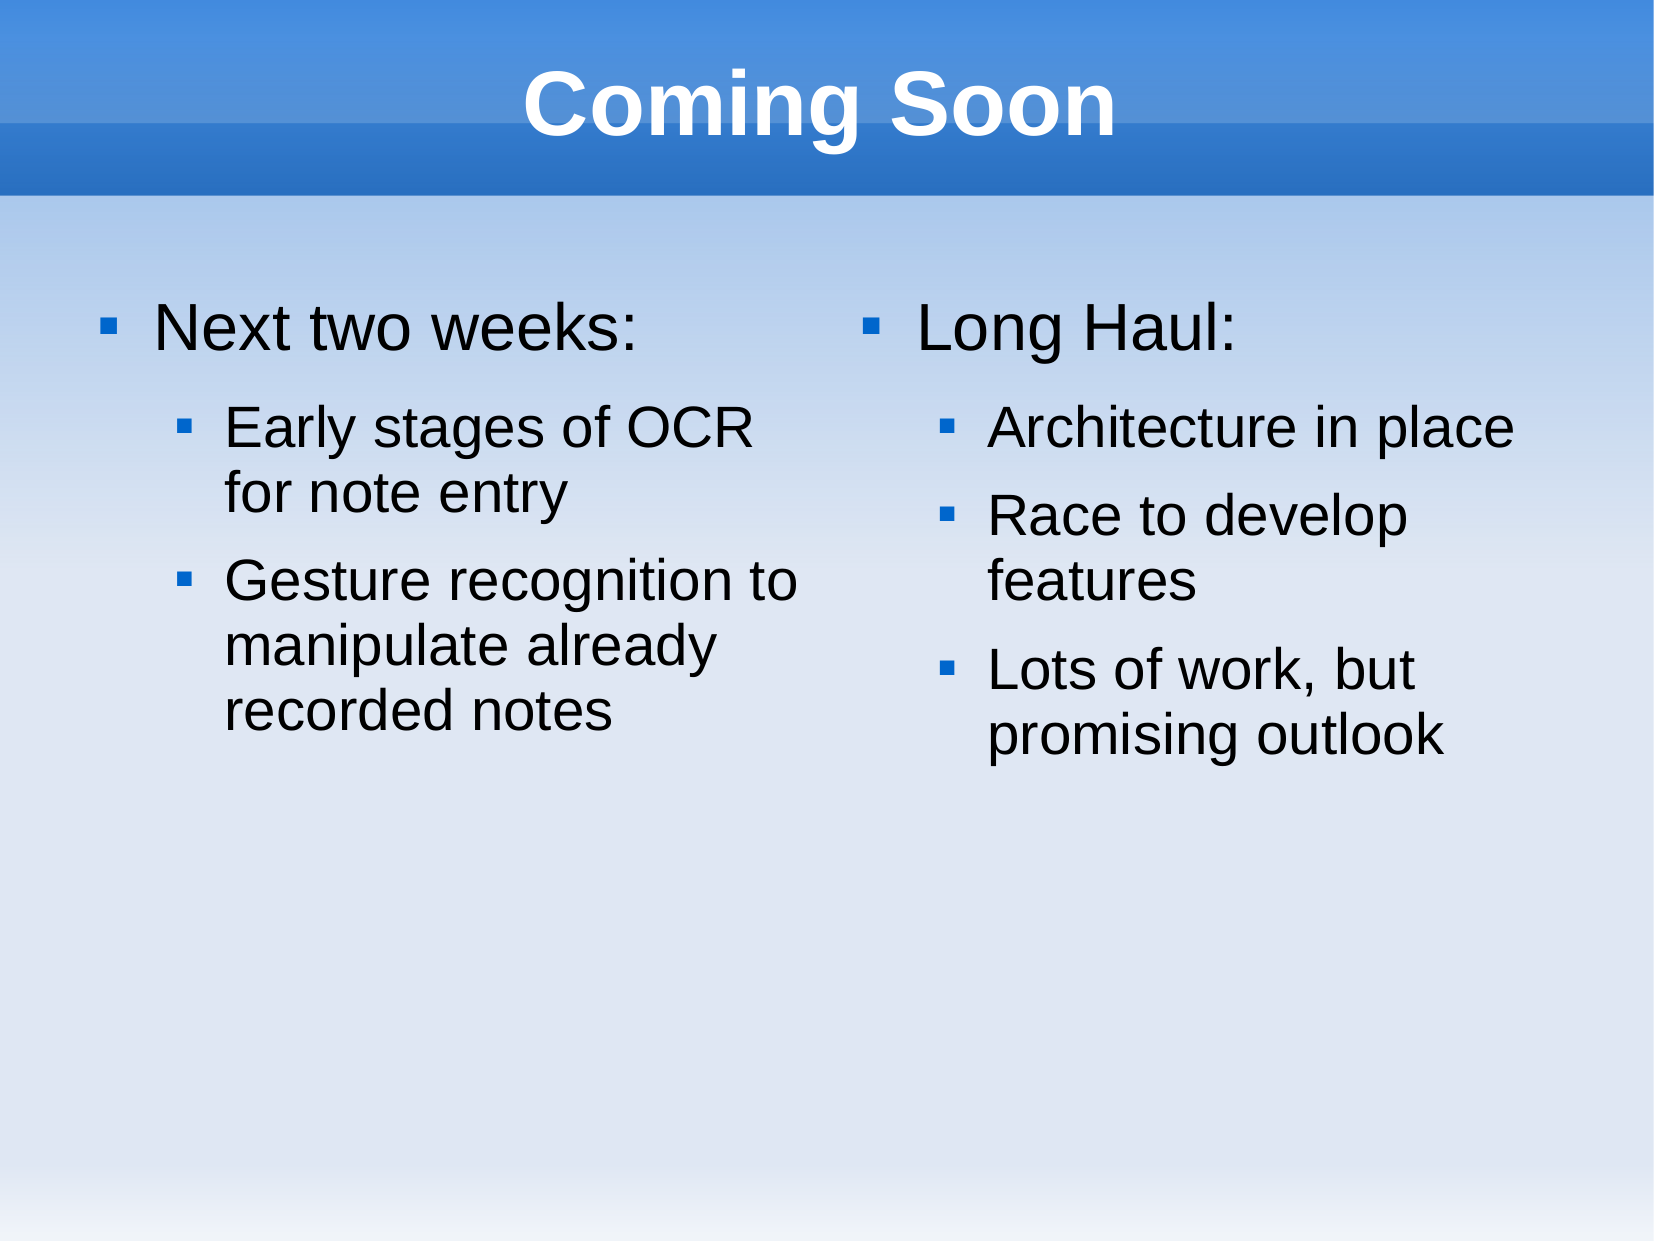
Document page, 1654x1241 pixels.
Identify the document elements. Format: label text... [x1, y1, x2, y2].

list Long Haul: Architecture in place Race to develop features Lots of work, but promising outlook [845, 290, 1572, 1094]
title Coming Soon [76, 0, 1565, 208]
picture [0, 0, 1654, 1241]
list Next two weeks: Early stages of OCR for note entry Gesture recognition to manipulate already recorded notes [82, 290, 809, 1109]
